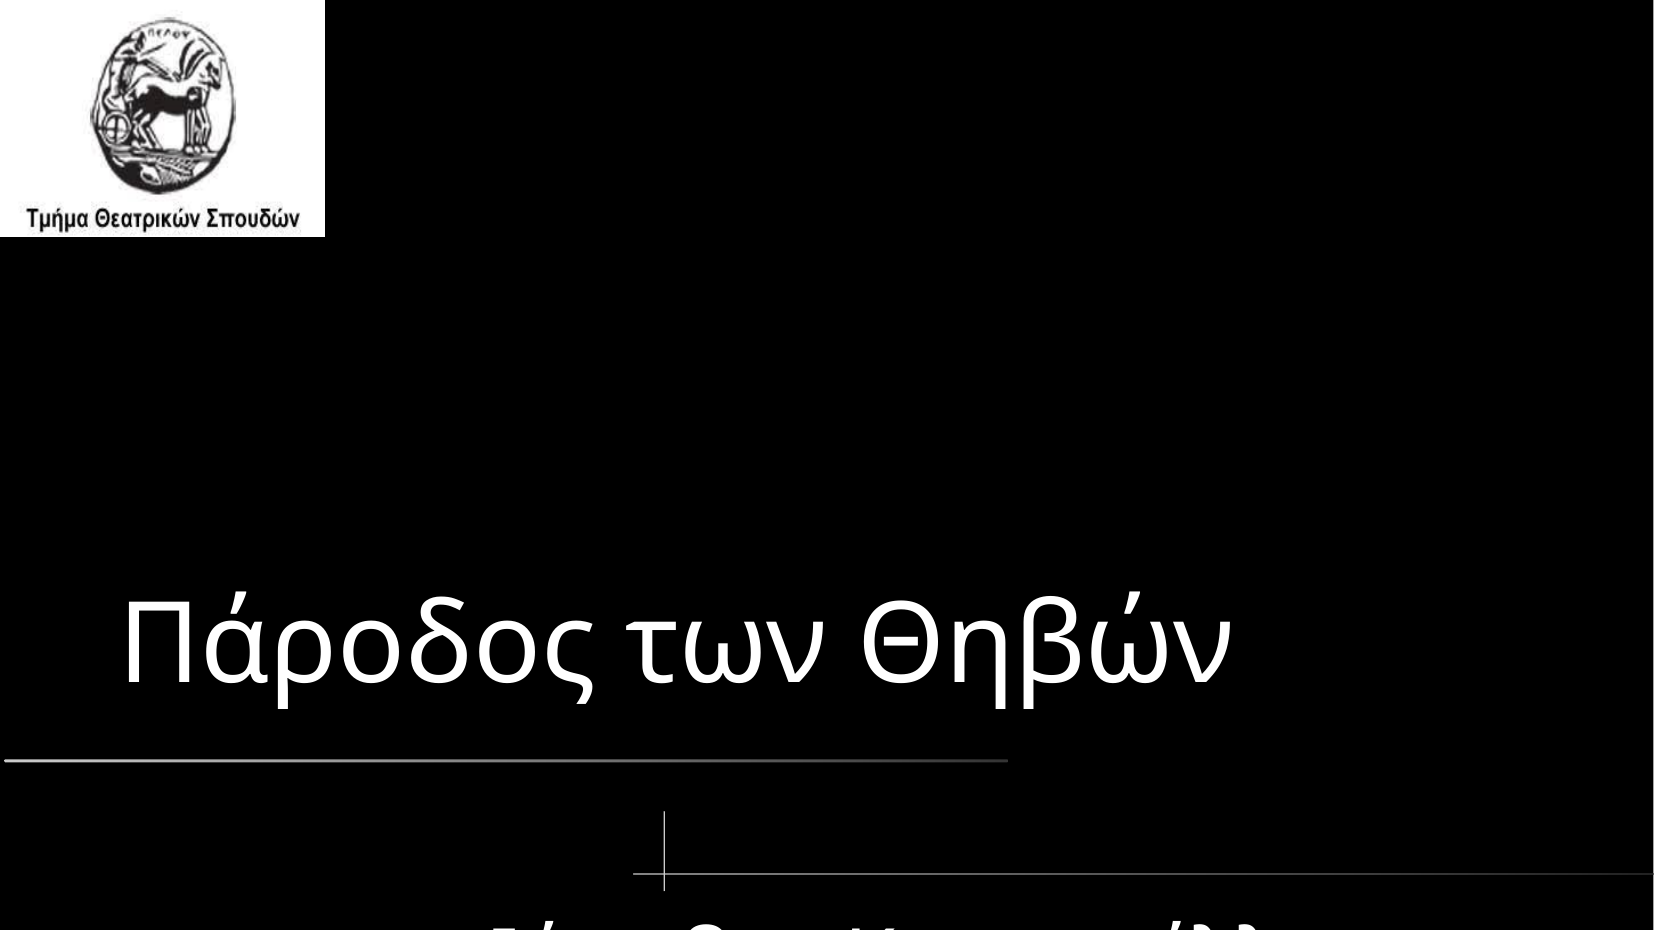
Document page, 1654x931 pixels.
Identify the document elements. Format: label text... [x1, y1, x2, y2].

picture [0, 0, 325, 237]
title Πάροδος των Θηβών Ιάκωβος Καμπανέλλης [118, 679, 1595, 905]
